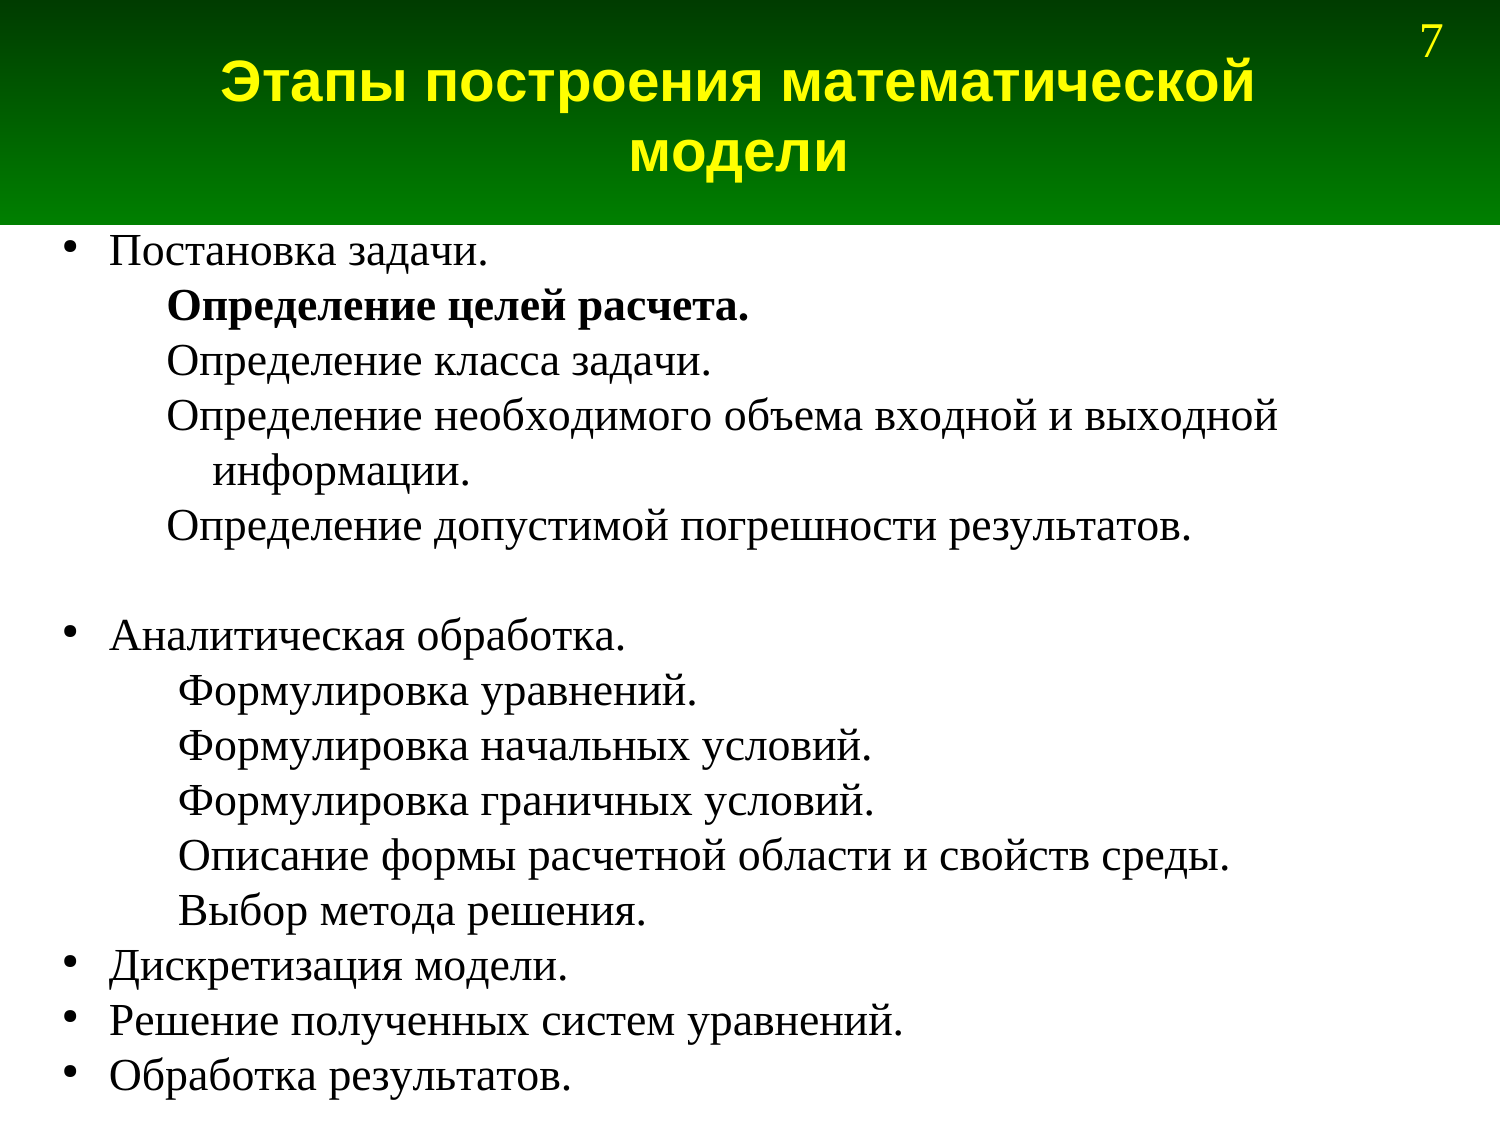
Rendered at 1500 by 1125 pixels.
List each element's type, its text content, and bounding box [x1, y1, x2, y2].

text_box Постановка задачи. Определение целей расчета. Определение класса задачи. Определение необходимого объема входной и выходной информации. Определение допустимой погрешности результатов. Аналитическая обработка. Формулировка уравнений. Формулировка начальных условий. Формулировка граничных условий. Описание формы расчетной области и свойств среды. Выбор метода решения. Дискретизация модели. Решение полученных систем уравнений. Обработка результатов. [47, 212, 1477, 1125]
title Этапы построения математической модели [88, 18, 1389, 207]
